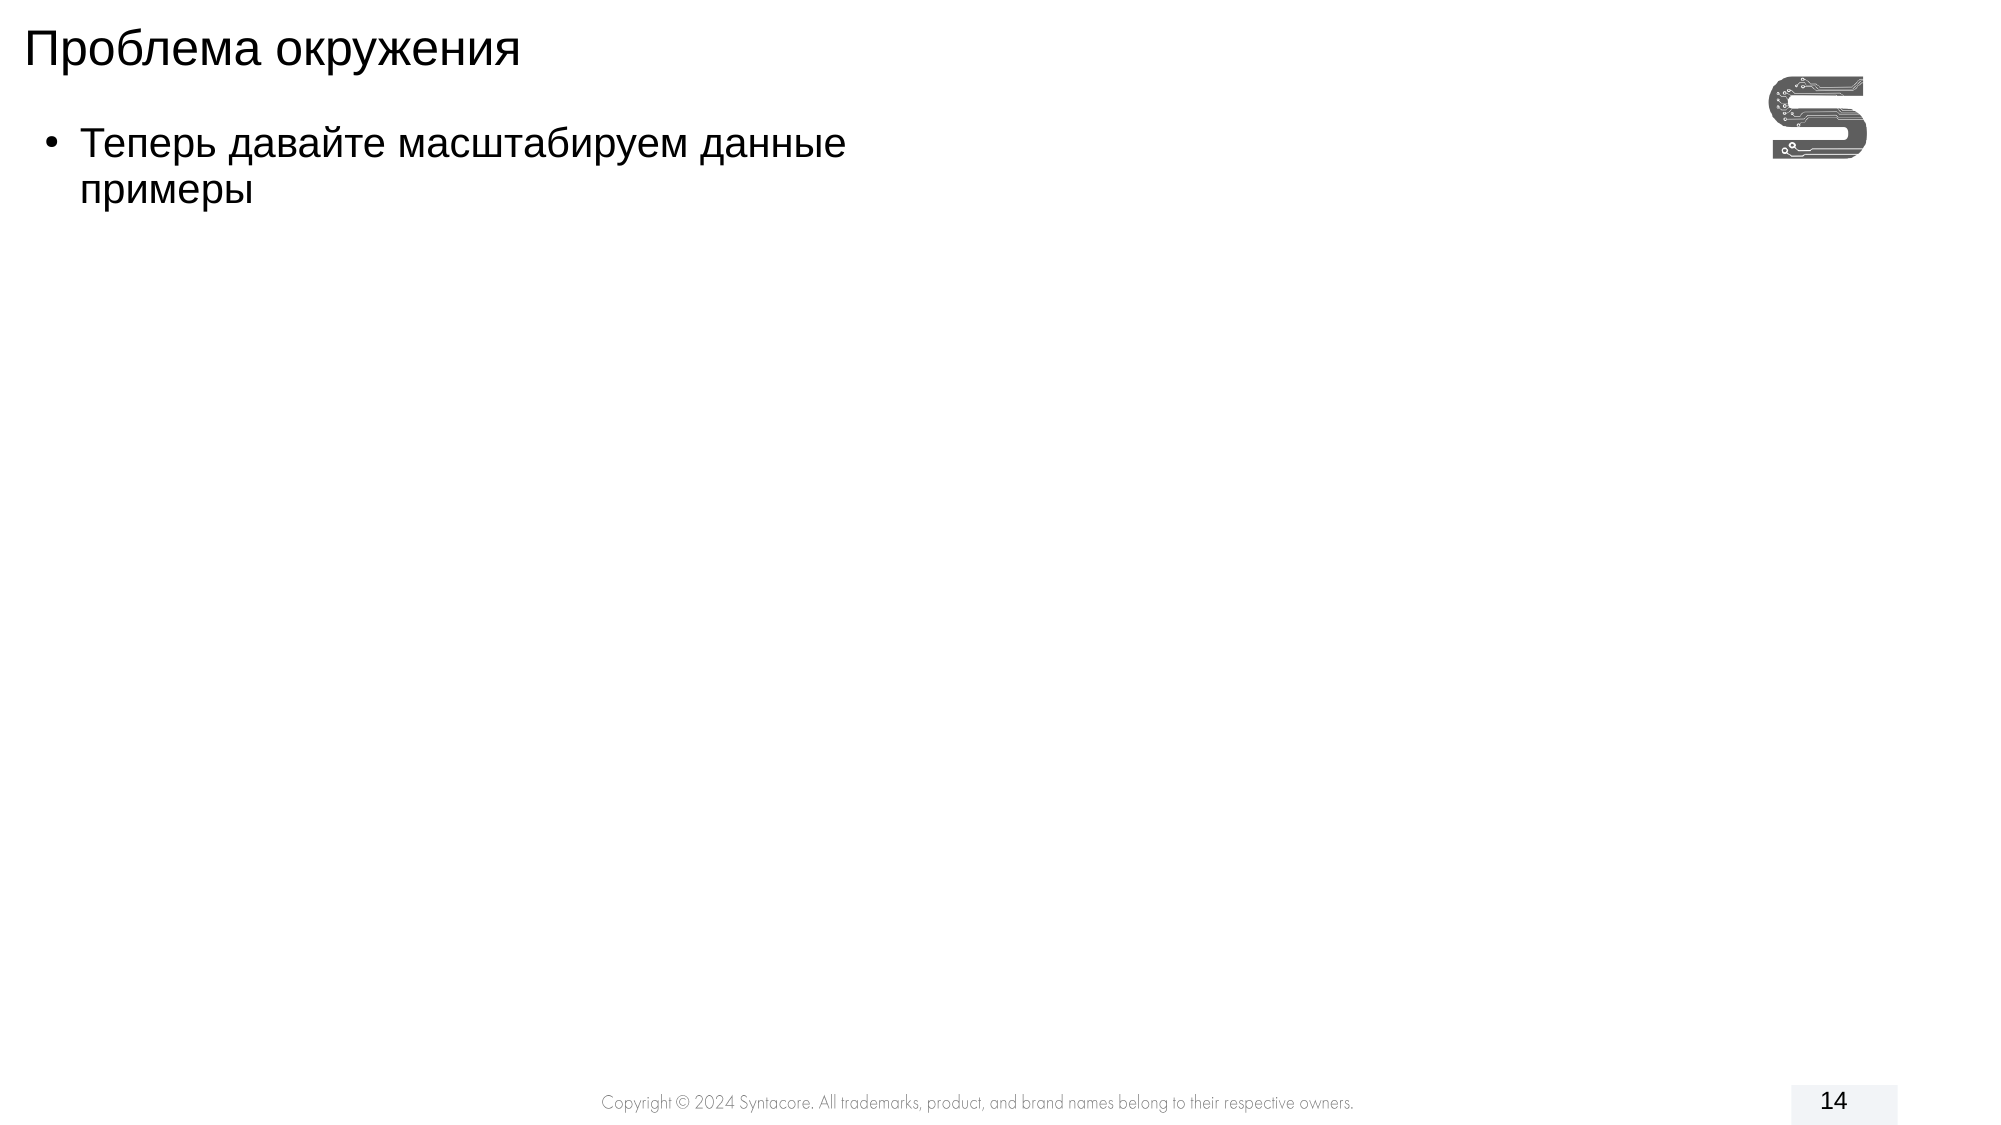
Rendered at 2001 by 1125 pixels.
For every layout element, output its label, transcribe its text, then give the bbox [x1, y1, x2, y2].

text_box <number> [1805, 1079, 1949, 1123]
text_box Проблема окружения [0, 13, 832, 84]
text_box Теперь давайте масштабируем данные примеры [29, 112, 999, 562]
picture [1768, 76, 1867, 160]
picture [601, 1089, 1361, 1114]
